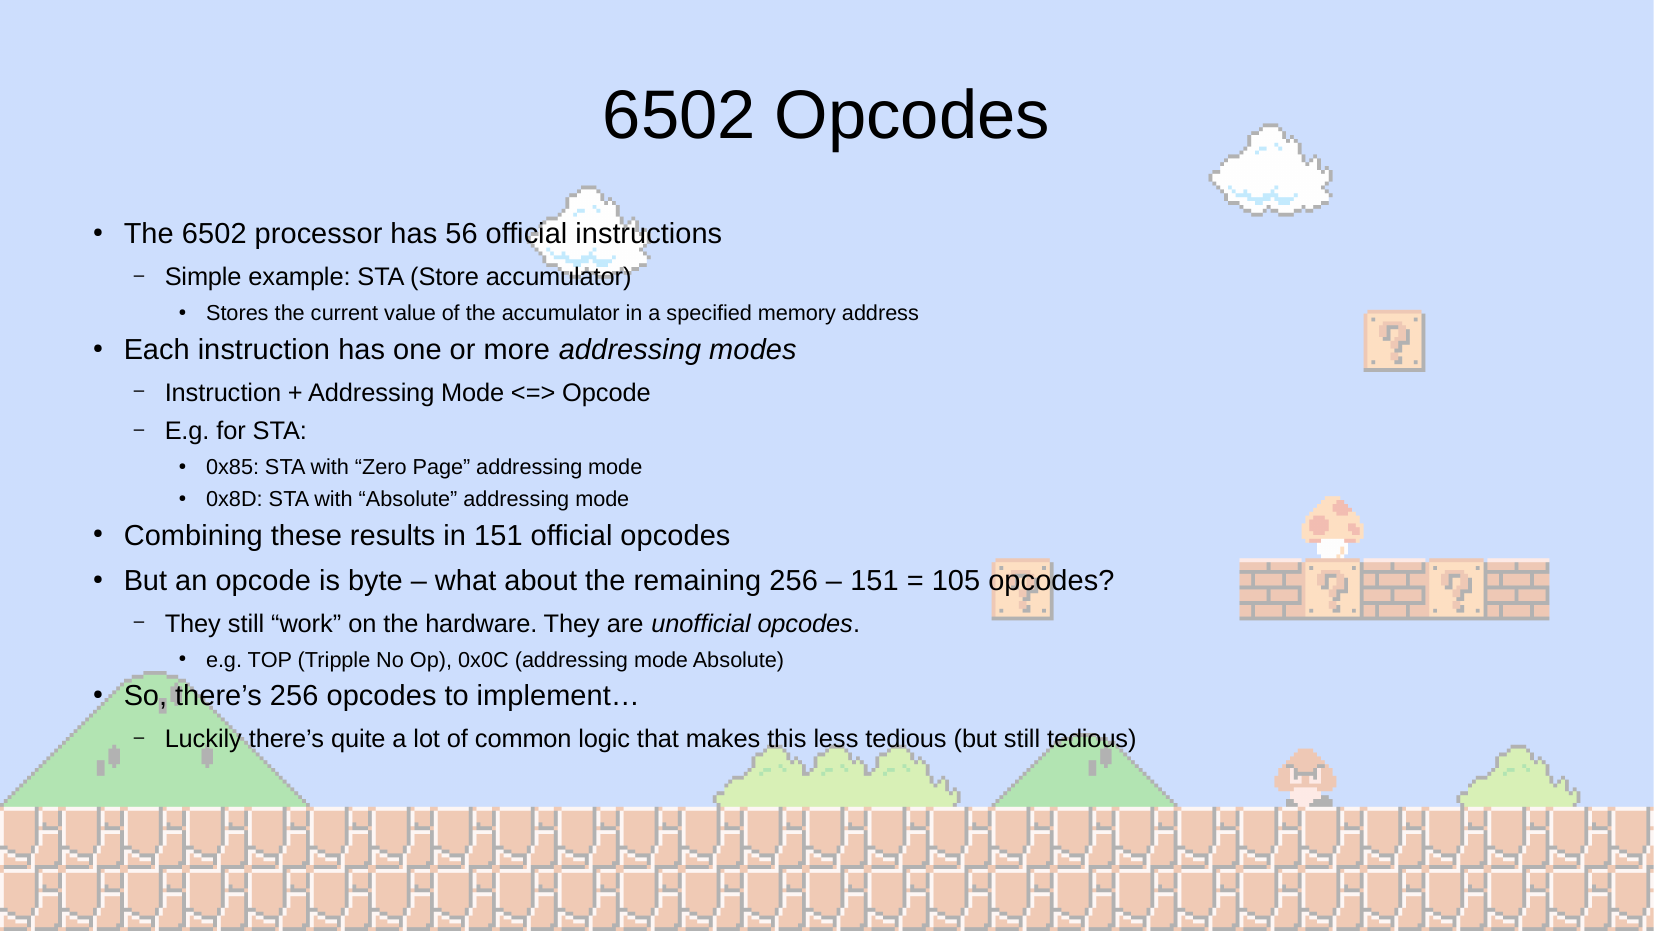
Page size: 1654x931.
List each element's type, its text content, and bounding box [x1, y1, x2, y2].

title 6502 Opcodes [82, 37, 1571, 193]
list The 6502 processor has 56 official instructions Simple example: STA (Store accumulator) Stores the current value of the accumulator in a specified memory address Each instruction has one or more addressing modes Instruction + Addressing Mode <=> Opcode E.g. for STA: 0x85: STA with “Zero Page” addressing mode 0x8D: STA with “Absolute” addressing mode Combining these results in 151 official opcodes But an opcode is byte – what about the remaining 256 – 151 = 105 opcodes? They still “work” on the hardware. They are unofficial opcodes. e.g. TOP (Tripple No Op), 0x0C (addressing mode Absolute) So, there’s 256 opcodes to implement… Luckily there’s quite a lot of common logic that makes this less tedious (but still tedious) [82, 217, 1571, 758]
